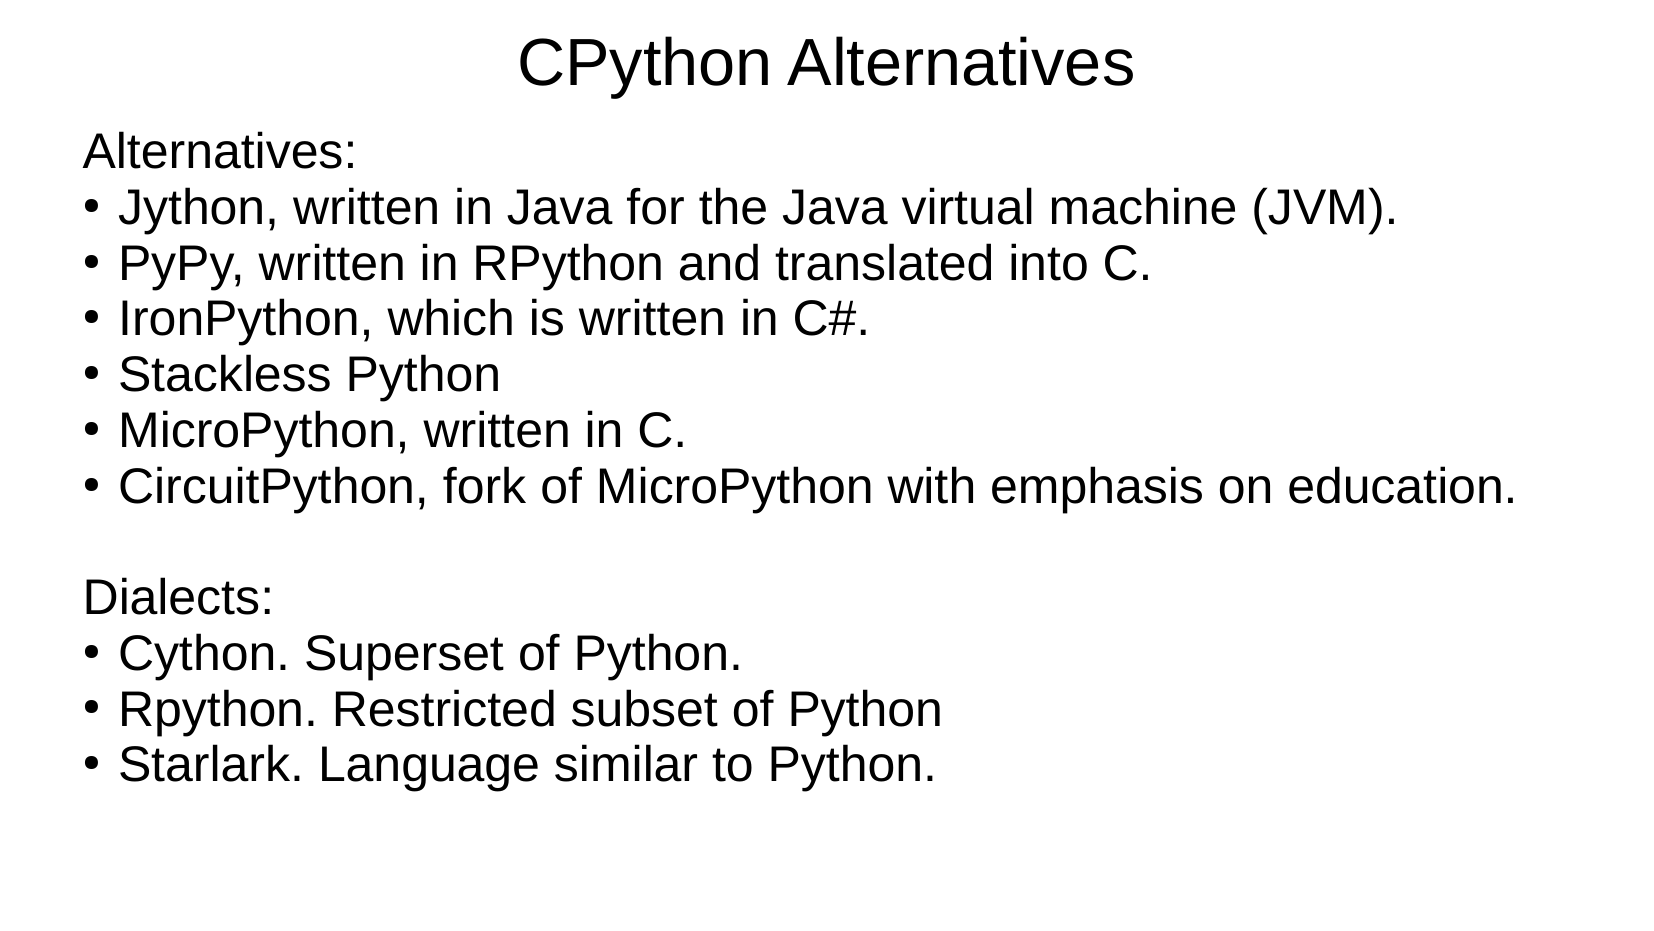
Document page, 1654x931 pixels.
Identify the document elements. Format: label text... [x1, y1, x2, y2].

subtitle Alternatives: Jython, written in Java for the Java virtual machine (JVM). PyPy, written in RPython and translated into C. IronPython, which is written in C#. Stackless Python MicroPython, written in C. CircuitPython, fork of MicroPython with emphasis on education. Dialects: Cython. Superset of Python. Rpython. Restricted subset of Python Starlark. Language similar to Python. [82, 123, 1571, 904]
title CPython Alternatives [82, 24, 1571, 100]
